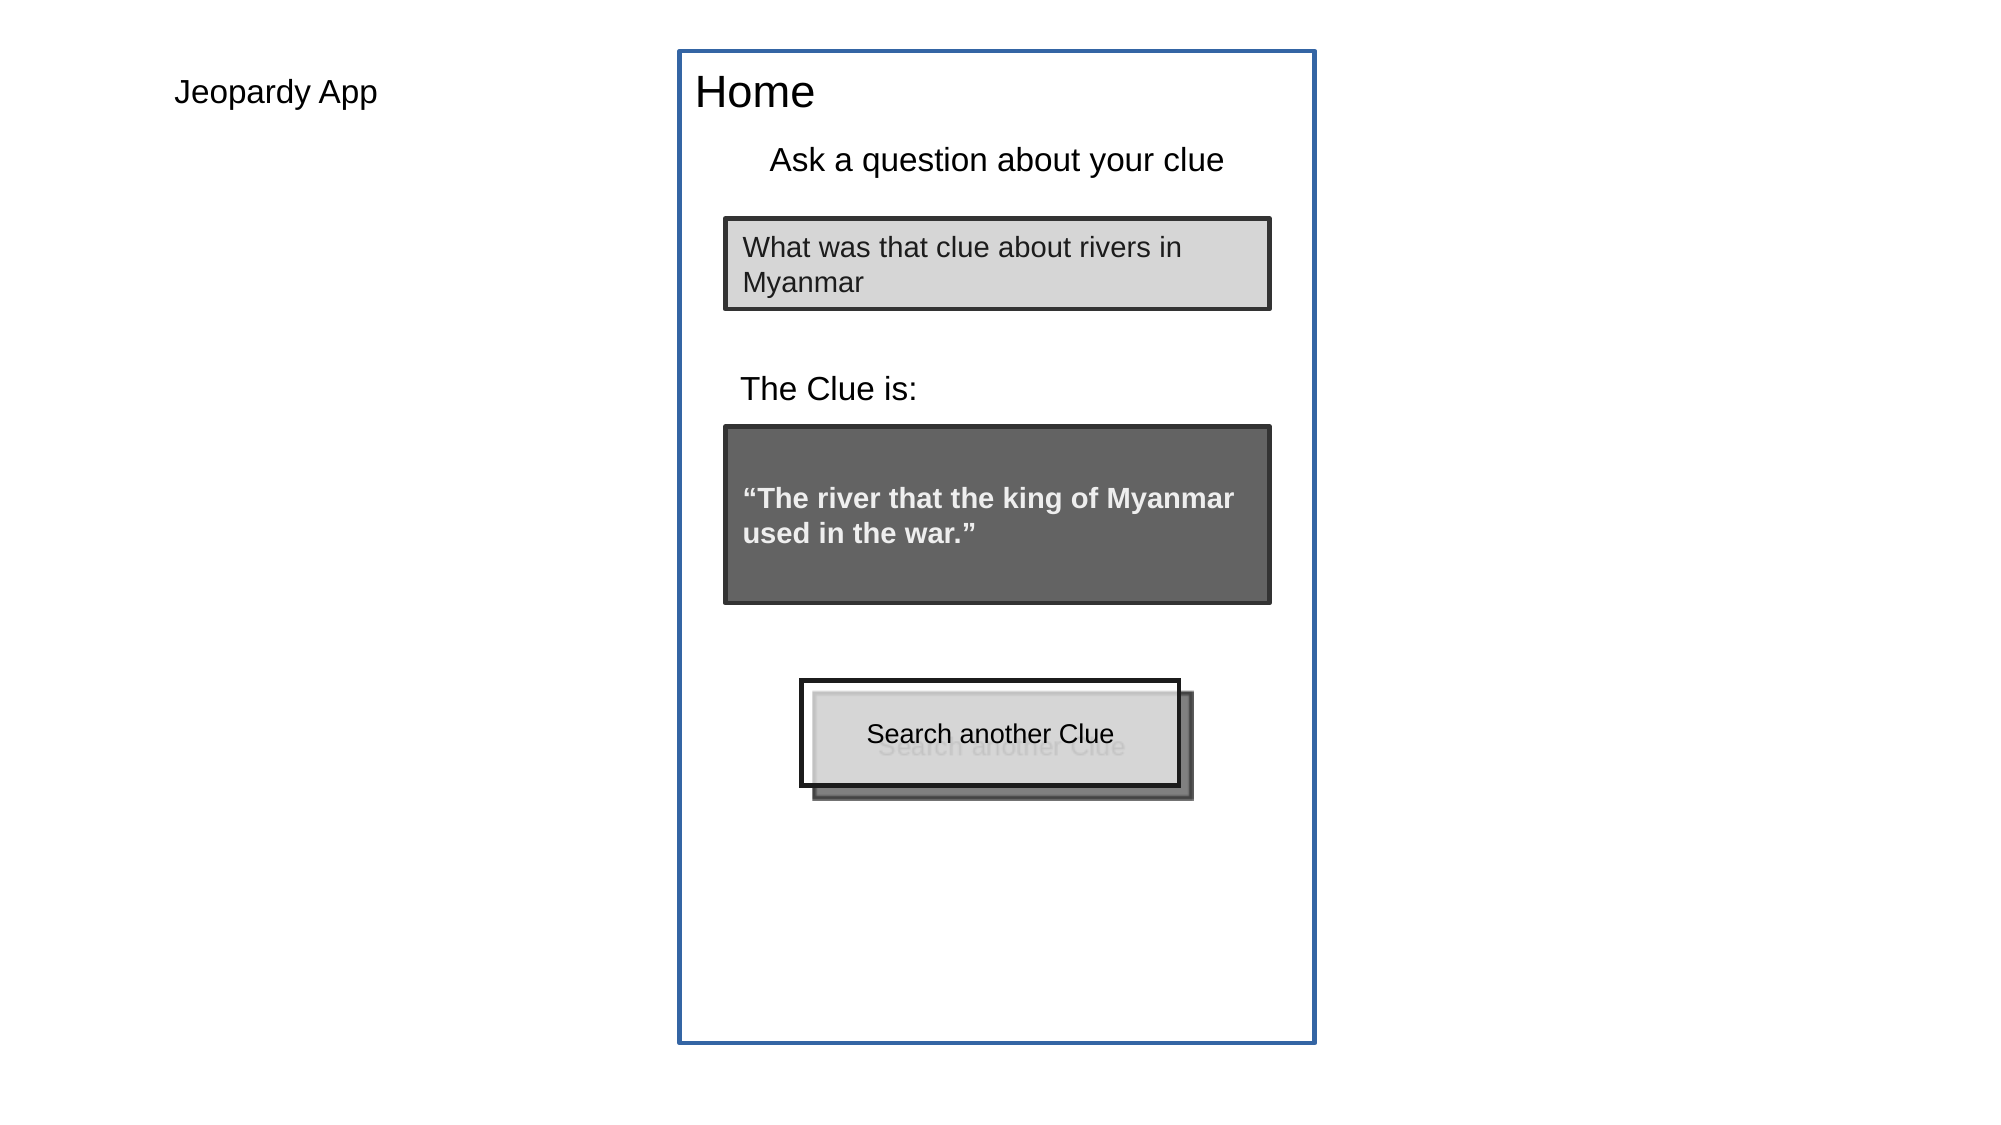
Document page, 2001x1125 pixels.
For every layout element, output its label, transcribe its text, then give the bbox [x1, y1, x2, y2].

text_box Ask a question about your clue [679, 130, 1315, 292]
text_box The Clue is: [725, 360, 1315, 455]
text_box Search another Clue [801, 680, 1179, 786]
text_box “The river that the king of Myanmar used in the war.” [725, 455, 1270, 603]
title Jeopardy App [99, 23, 453, 158]
text_box Home [679, 54, 1315, 130]
text_box What was that clue about rivers in Myanmar [725, 218, 1270, 310]
